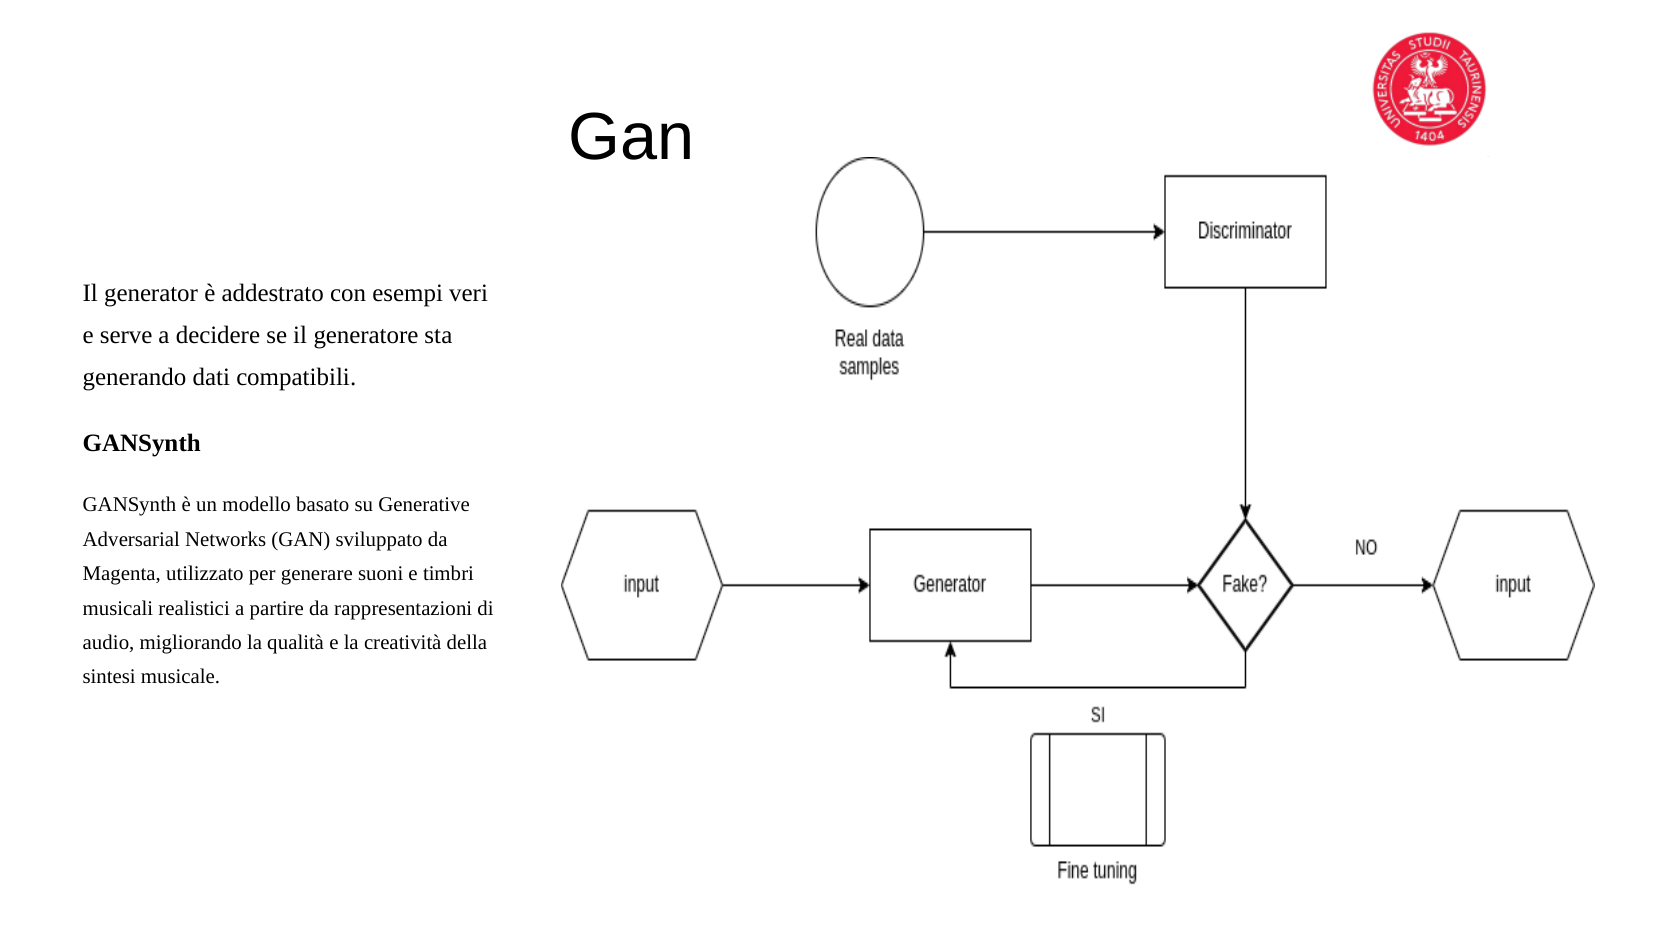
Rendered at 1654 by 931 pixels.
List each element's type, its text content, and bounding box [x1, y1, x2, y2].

title Gan [82, 37, 1182, 237]
list Il generator è addestrato con esempi veri e serve a decidere se il generatore sta generando dati compatibili. GANSynth GANSynth è un modello basato su Generative Adversarial Networks (GAN) sviluppato da Magenta, utilizzato per generare suoni e timbri musicali realistici a partire da rappresentazioni di audio, migliorando la qualità e la creatività della sintesi musicale. [82, 265, 502, 857]
picture [561, 0, 1595, 886]
